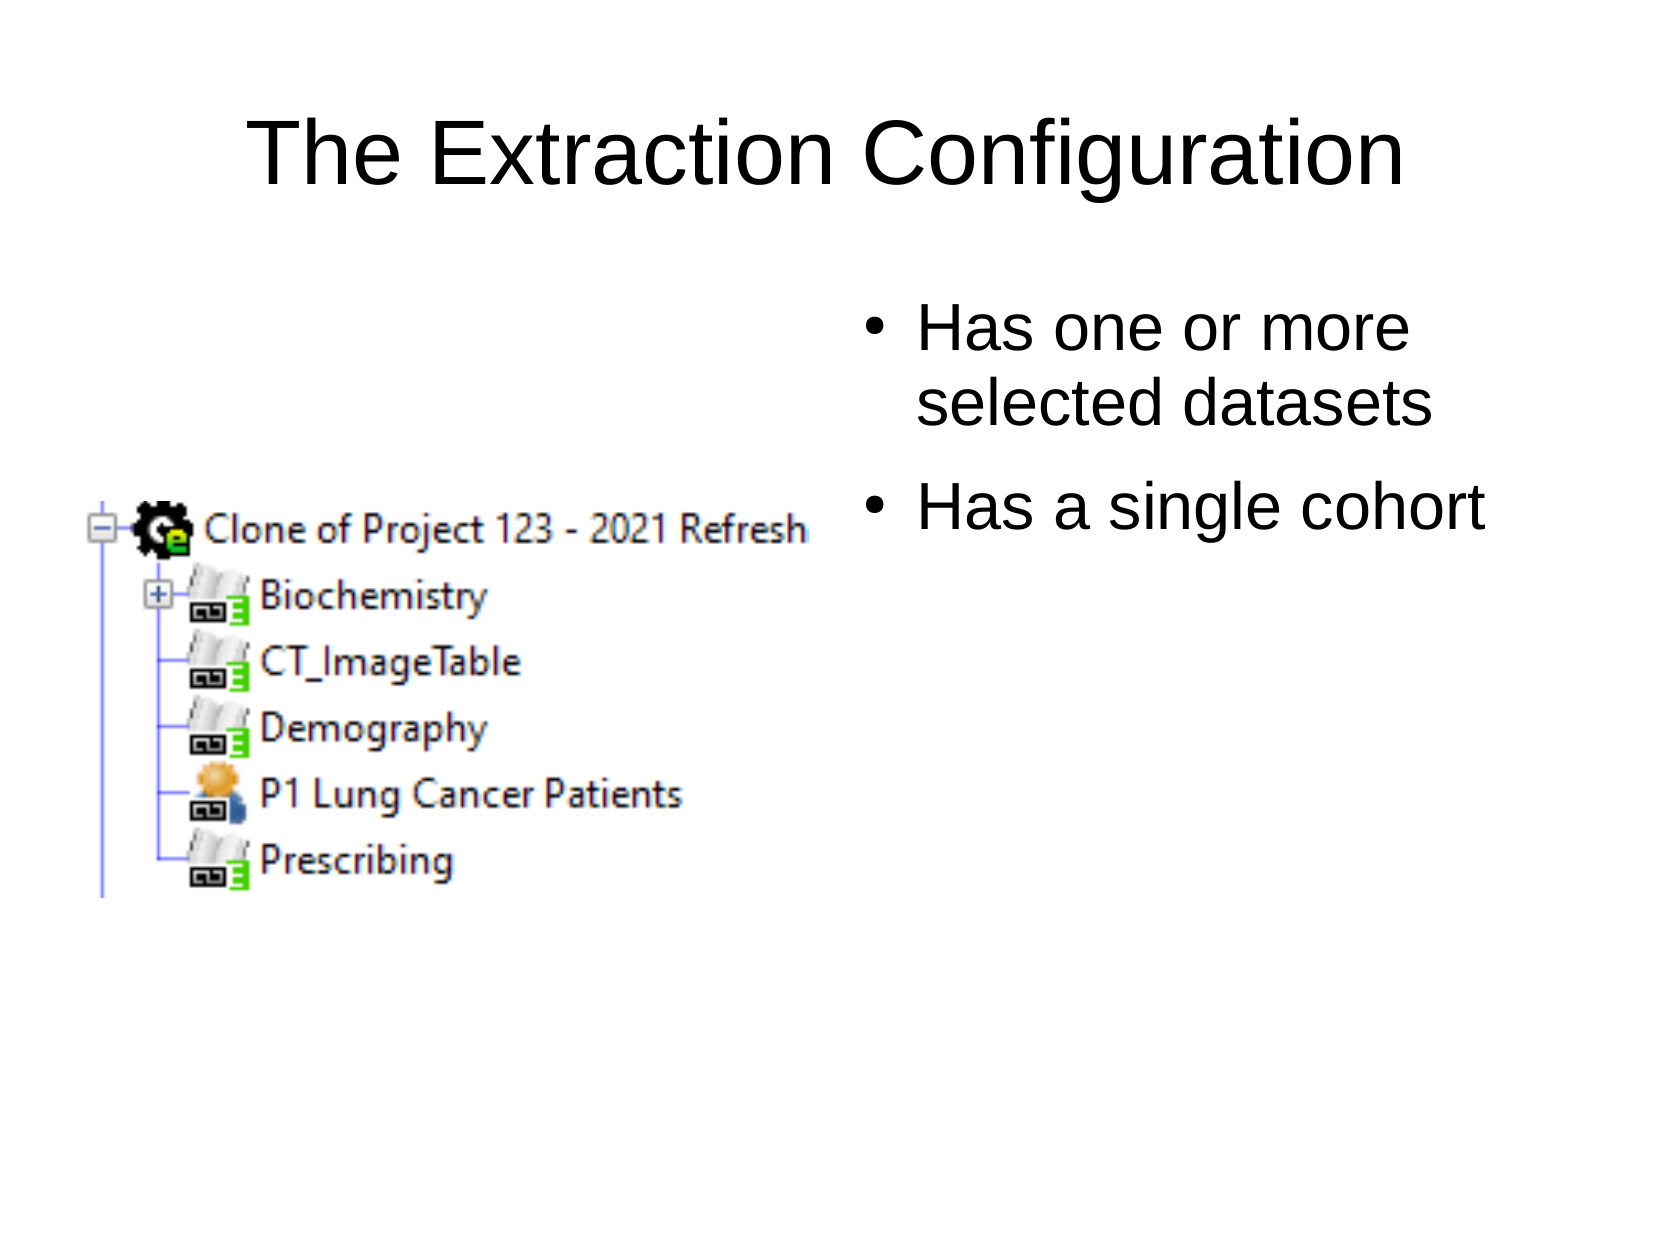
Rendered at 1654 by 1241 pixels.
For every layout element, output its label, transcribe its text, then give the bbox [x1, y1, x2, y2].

title The Extraction Configuration [82, 49, 1571, 257]
picture [82, 501, 809, 898]
list Has one or more selected datasets Has a single cohort [845, 290, 1572, 1109]
